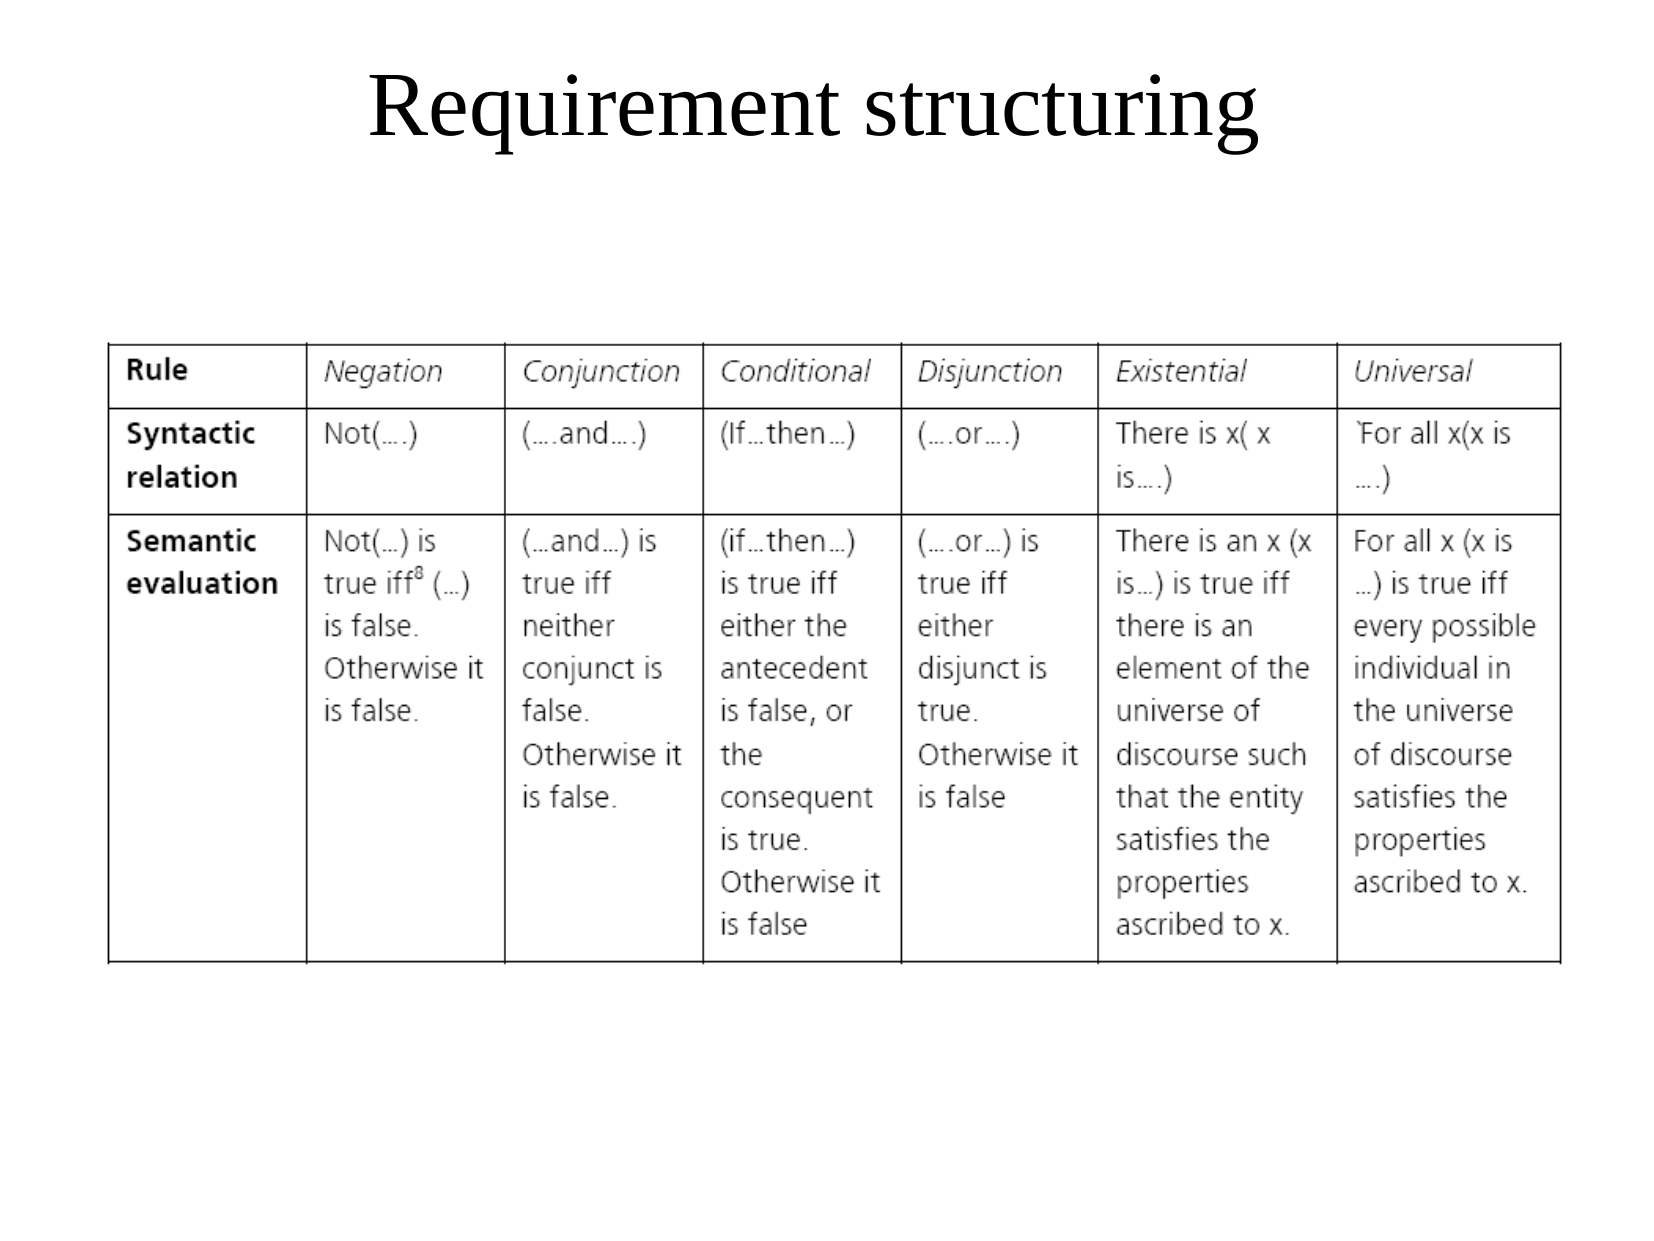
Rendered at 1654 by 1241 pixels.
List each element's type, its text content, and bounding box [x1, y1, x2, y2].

title Requirement structuring [70, 47, 1560, 162]
picture [70, 307, 1571, 993]
